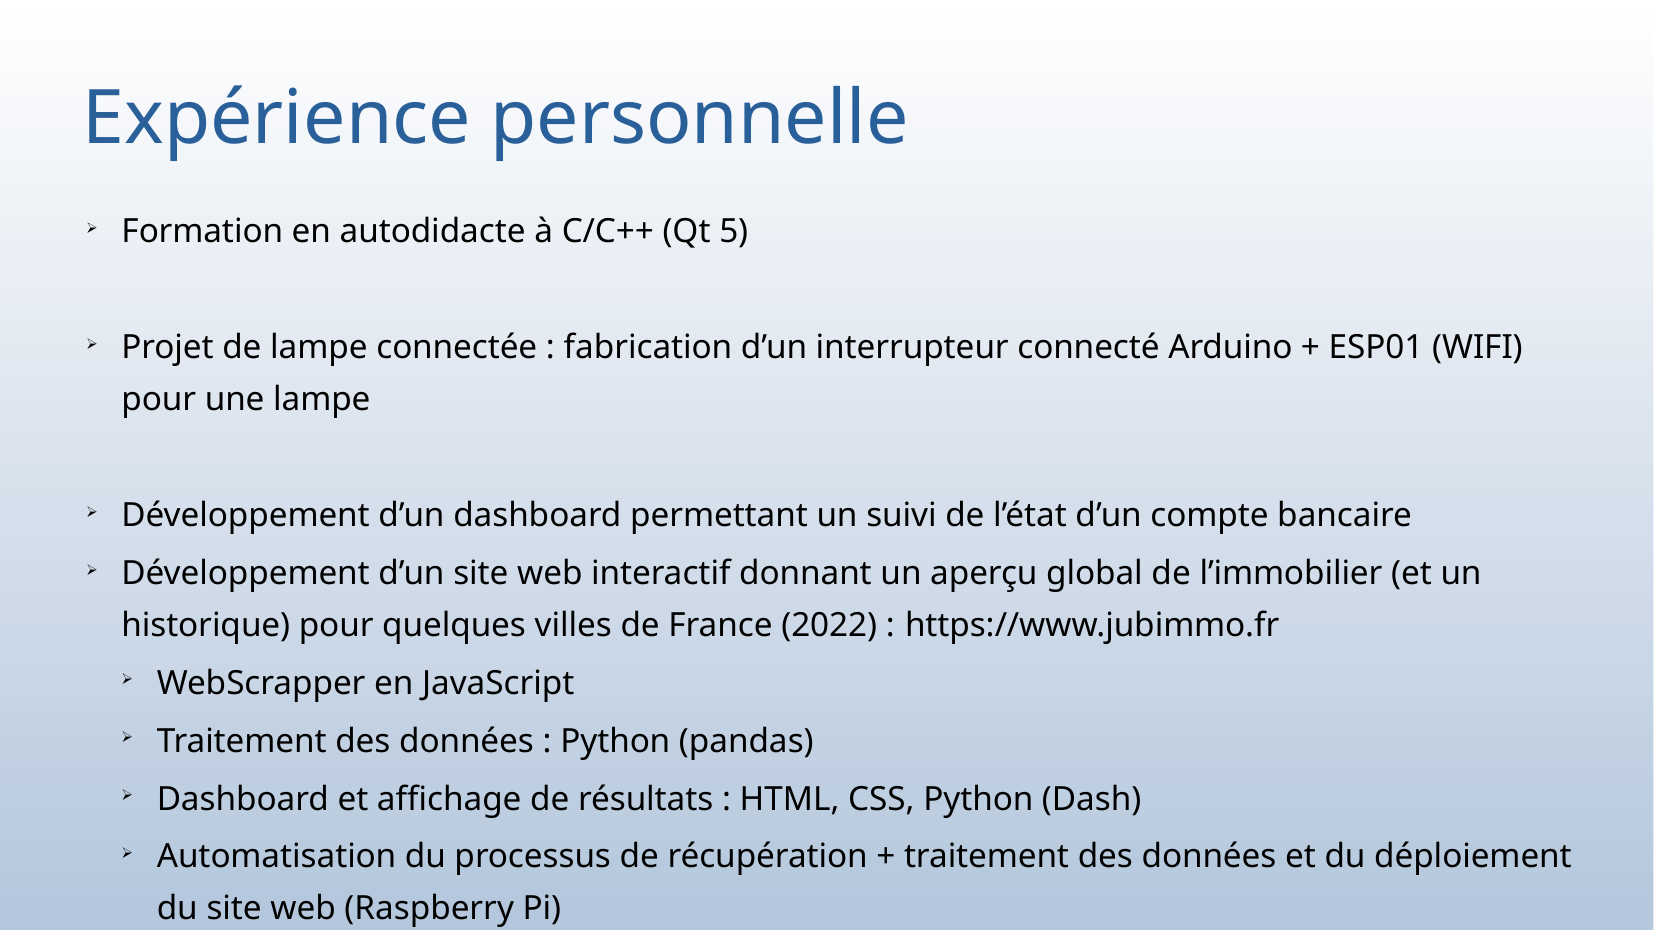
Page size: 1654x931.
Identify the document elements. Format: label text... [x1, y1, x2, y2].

title Expérience personnelle [82, 37, 1571, 193]
subtitle Formation en autodidacte à C/C++ (Qt 5) Projet de lampe connectée : fabrication d’un interrupteur connecté Arduino + ESP01 (WIFI) pour une lampe Développement d’un dashboard permettant un suivi de l’état d’un compte bancaire Développement d’un site web interactif donnant un aperçu global de l’immobilier (et un historique) pour quelques villes de France (2022) : https://www.jubimmo.fr WebScrapper en JavaScript Traitement des données : Python (pandas) Dashboard et affichage de résultats : HTML, CSS, Python (Dash) Automatisation du processus de récupération + traitement des données et du déploiement du site web (Raspberry Pi) [86, 200, 1575, 830]
